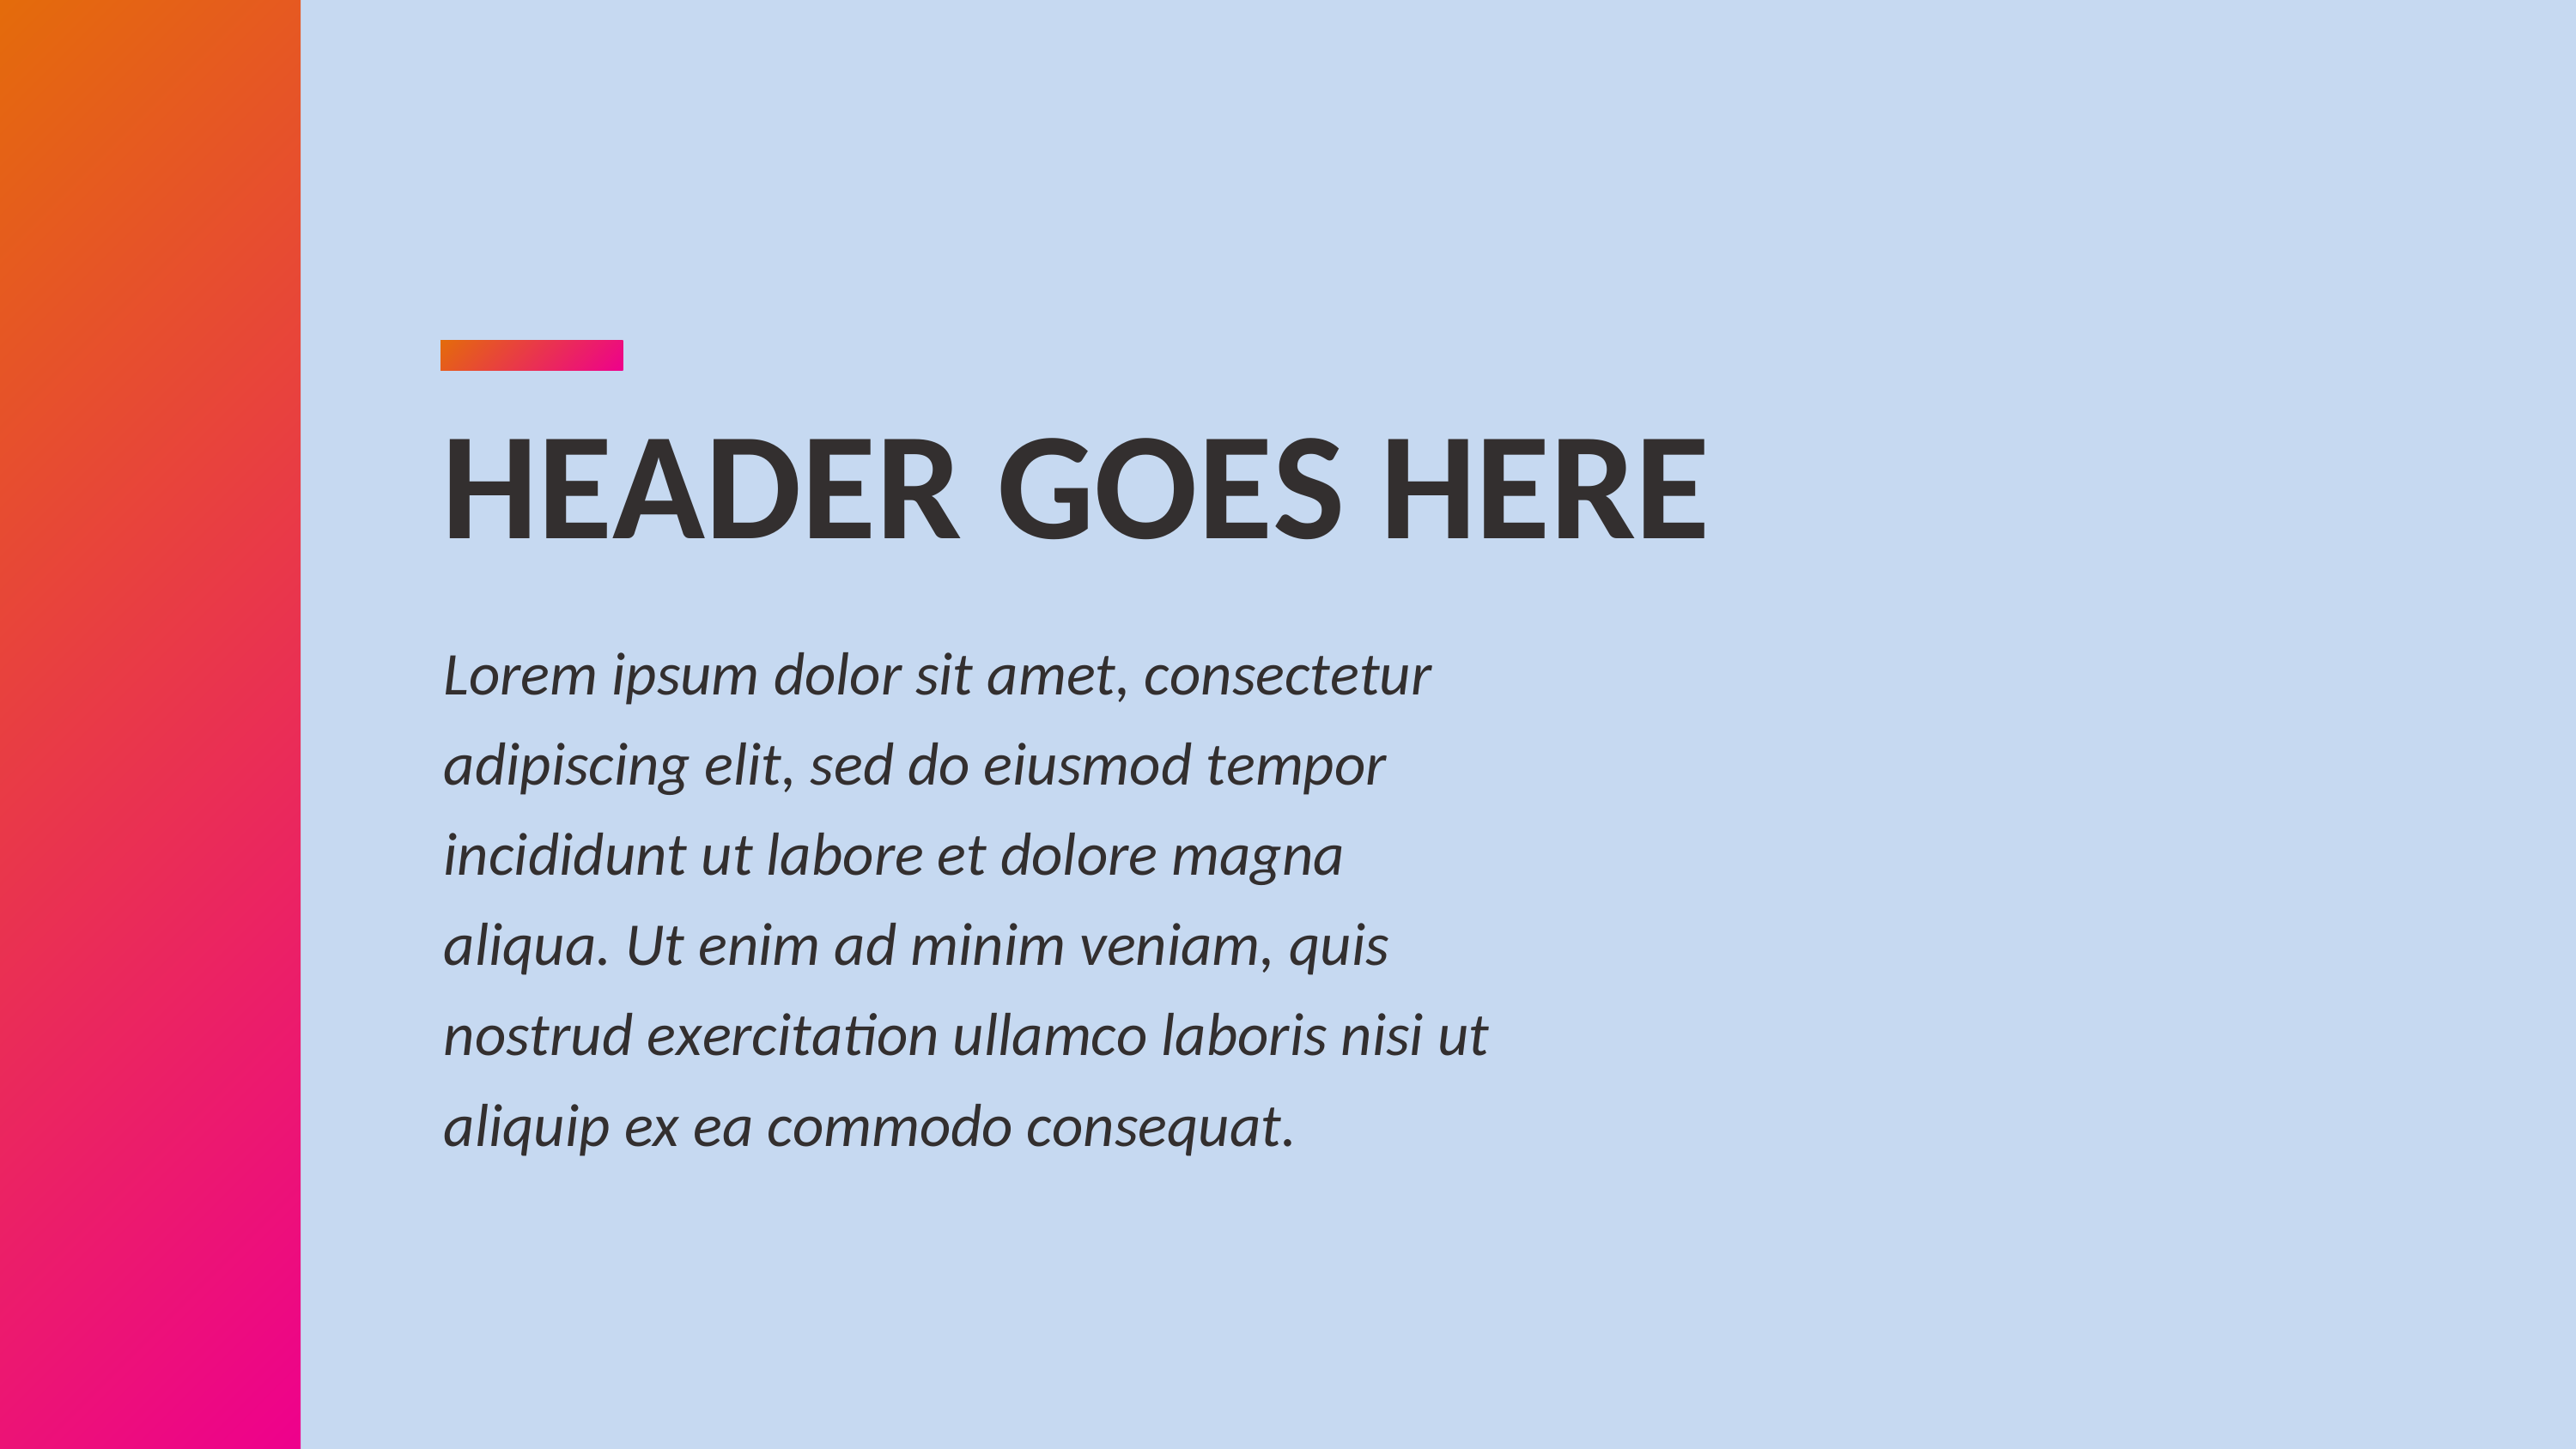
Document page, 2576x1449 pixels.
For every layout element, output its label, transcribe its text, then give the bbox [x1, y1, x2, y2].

text_box [440, 340, 623, 371]
title HEADER GOES HERE [440, 383, 1772, 753]
list Lorem ipsum dolor sit amet, consectetur adipiscing elit, sed do eiusmod tempor incididunt ut labore et dolore magna aliqua. Ut enim ad minim veniam, quis nostrud exercitation ullamco laboris nisi ut aliquip ex ea commodo consequat. [440, 615, 1505, 1161]
